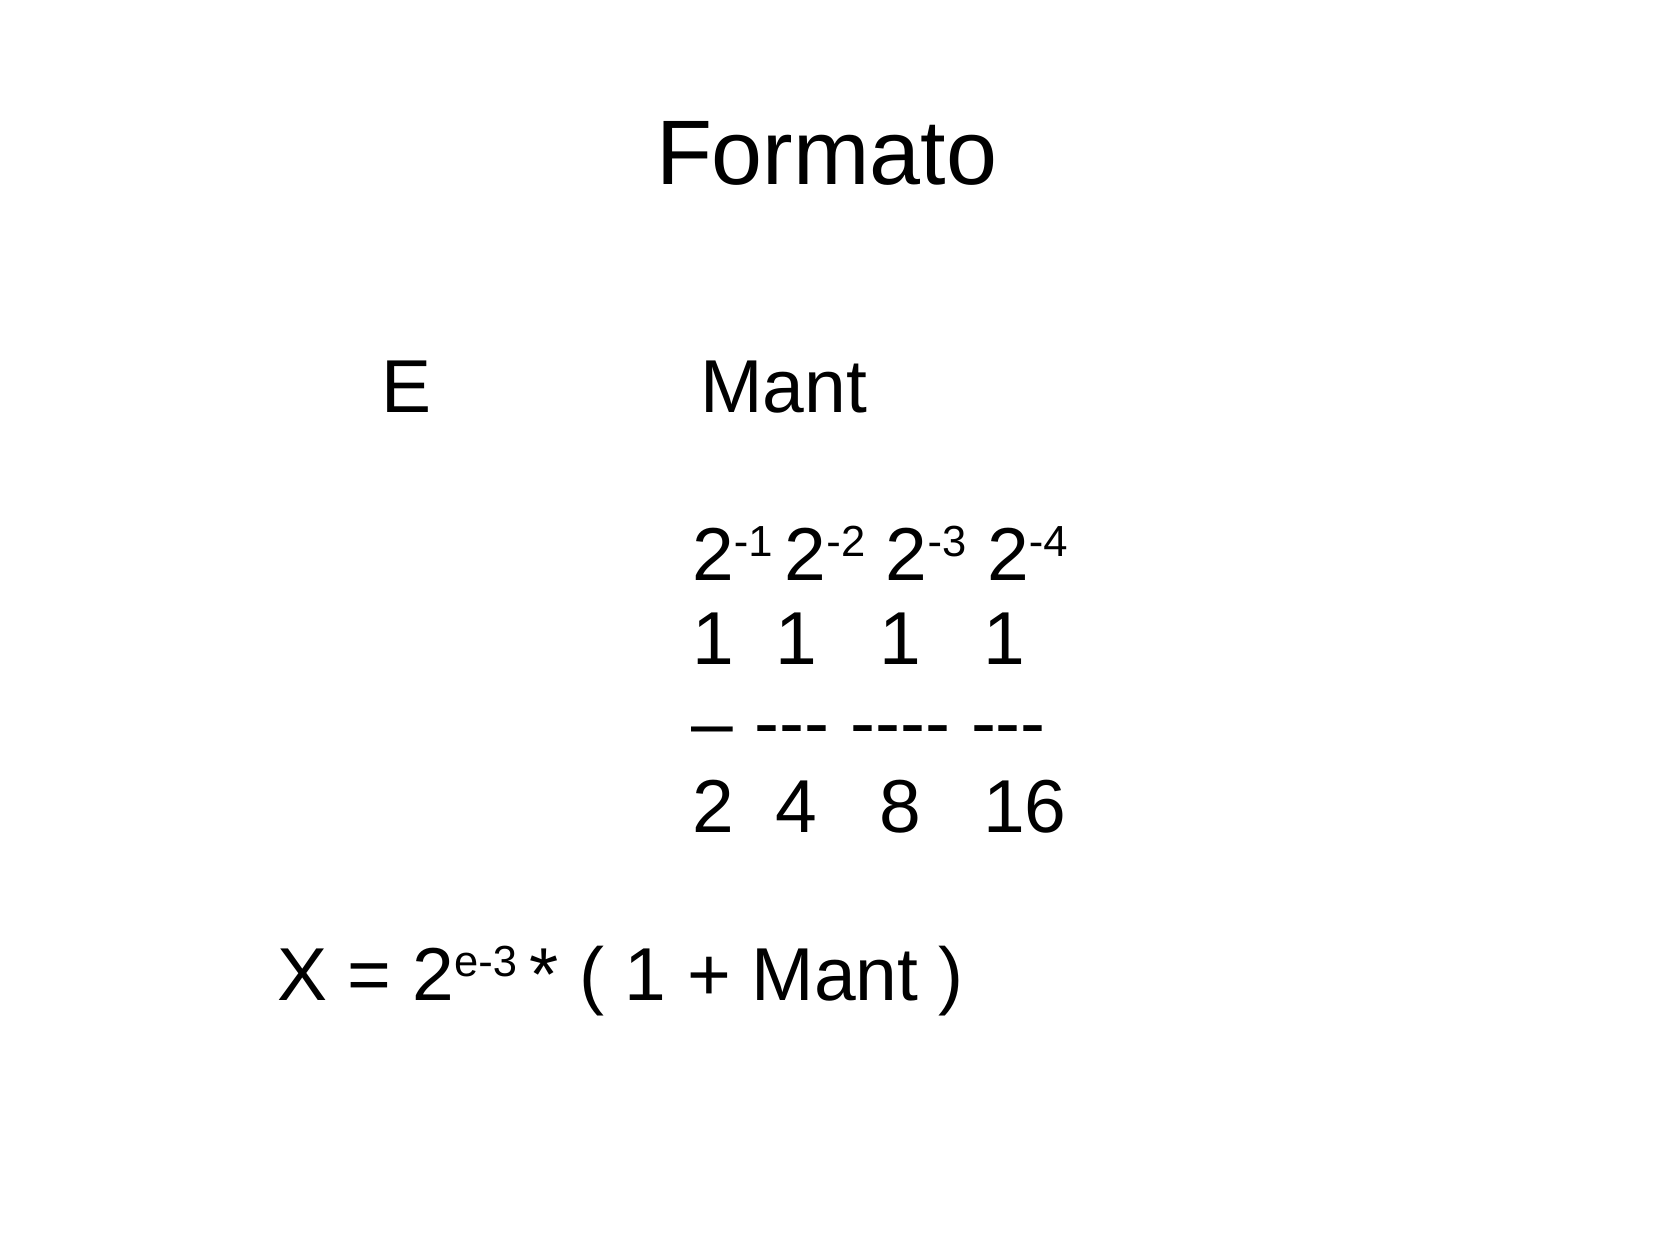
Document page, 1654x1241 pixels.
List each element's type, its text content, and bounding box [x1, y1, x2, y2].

text_box E Mant 2-1 2-2 2-3 2-4 1 1 1 1 – --- ---- --- 2 4 8 16 X = 2e-3 * ( 1 + Mant ) [262, 337, 1083, 1241]
title Formato [82, 49, 1571, 257]
